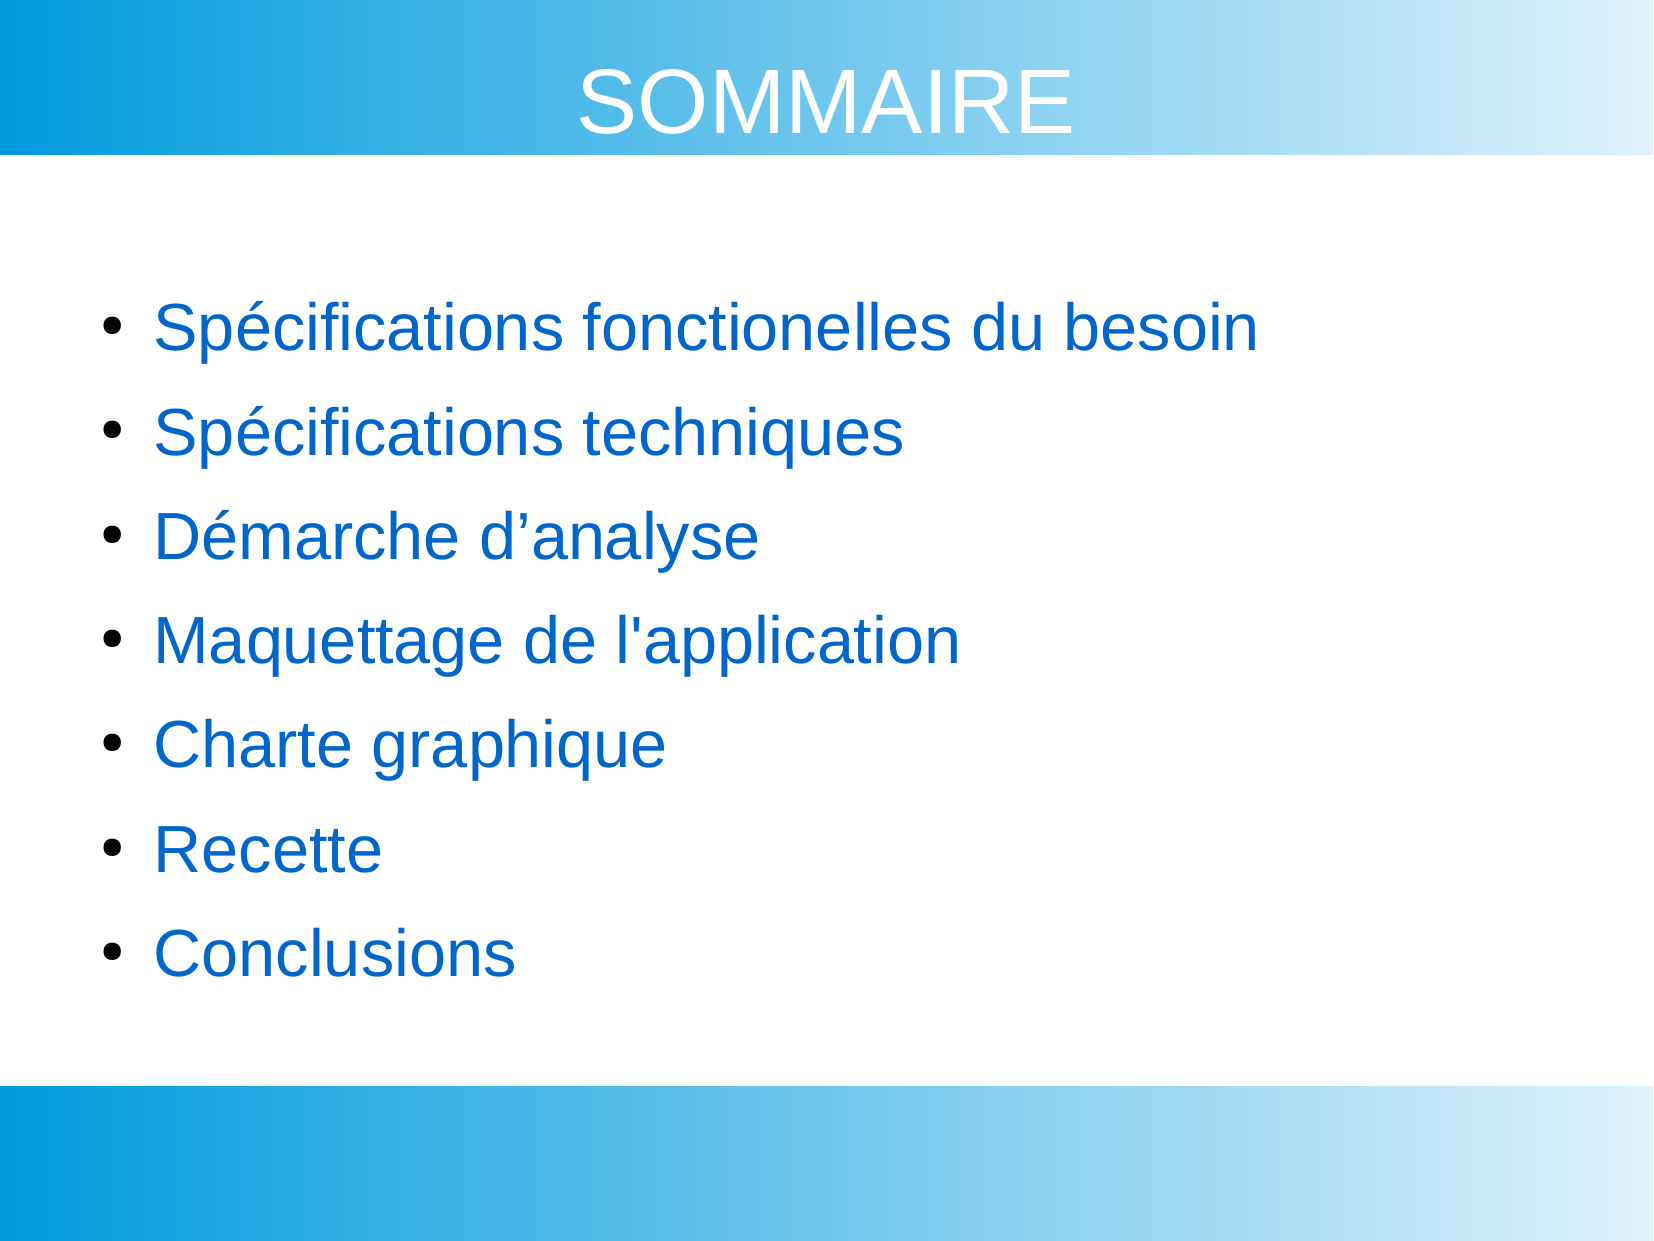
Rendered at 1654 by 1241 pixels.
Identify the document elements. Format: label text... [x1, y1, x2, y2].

title SOMMAIRE [82, 49, 1571, 155]
list Spécifications fonctionelles du besoin Spécifications techniques Démarche d’analyse Maquettage de l'application Charte graphique Recette Conclusions [82, 290, 1571, 1010]
